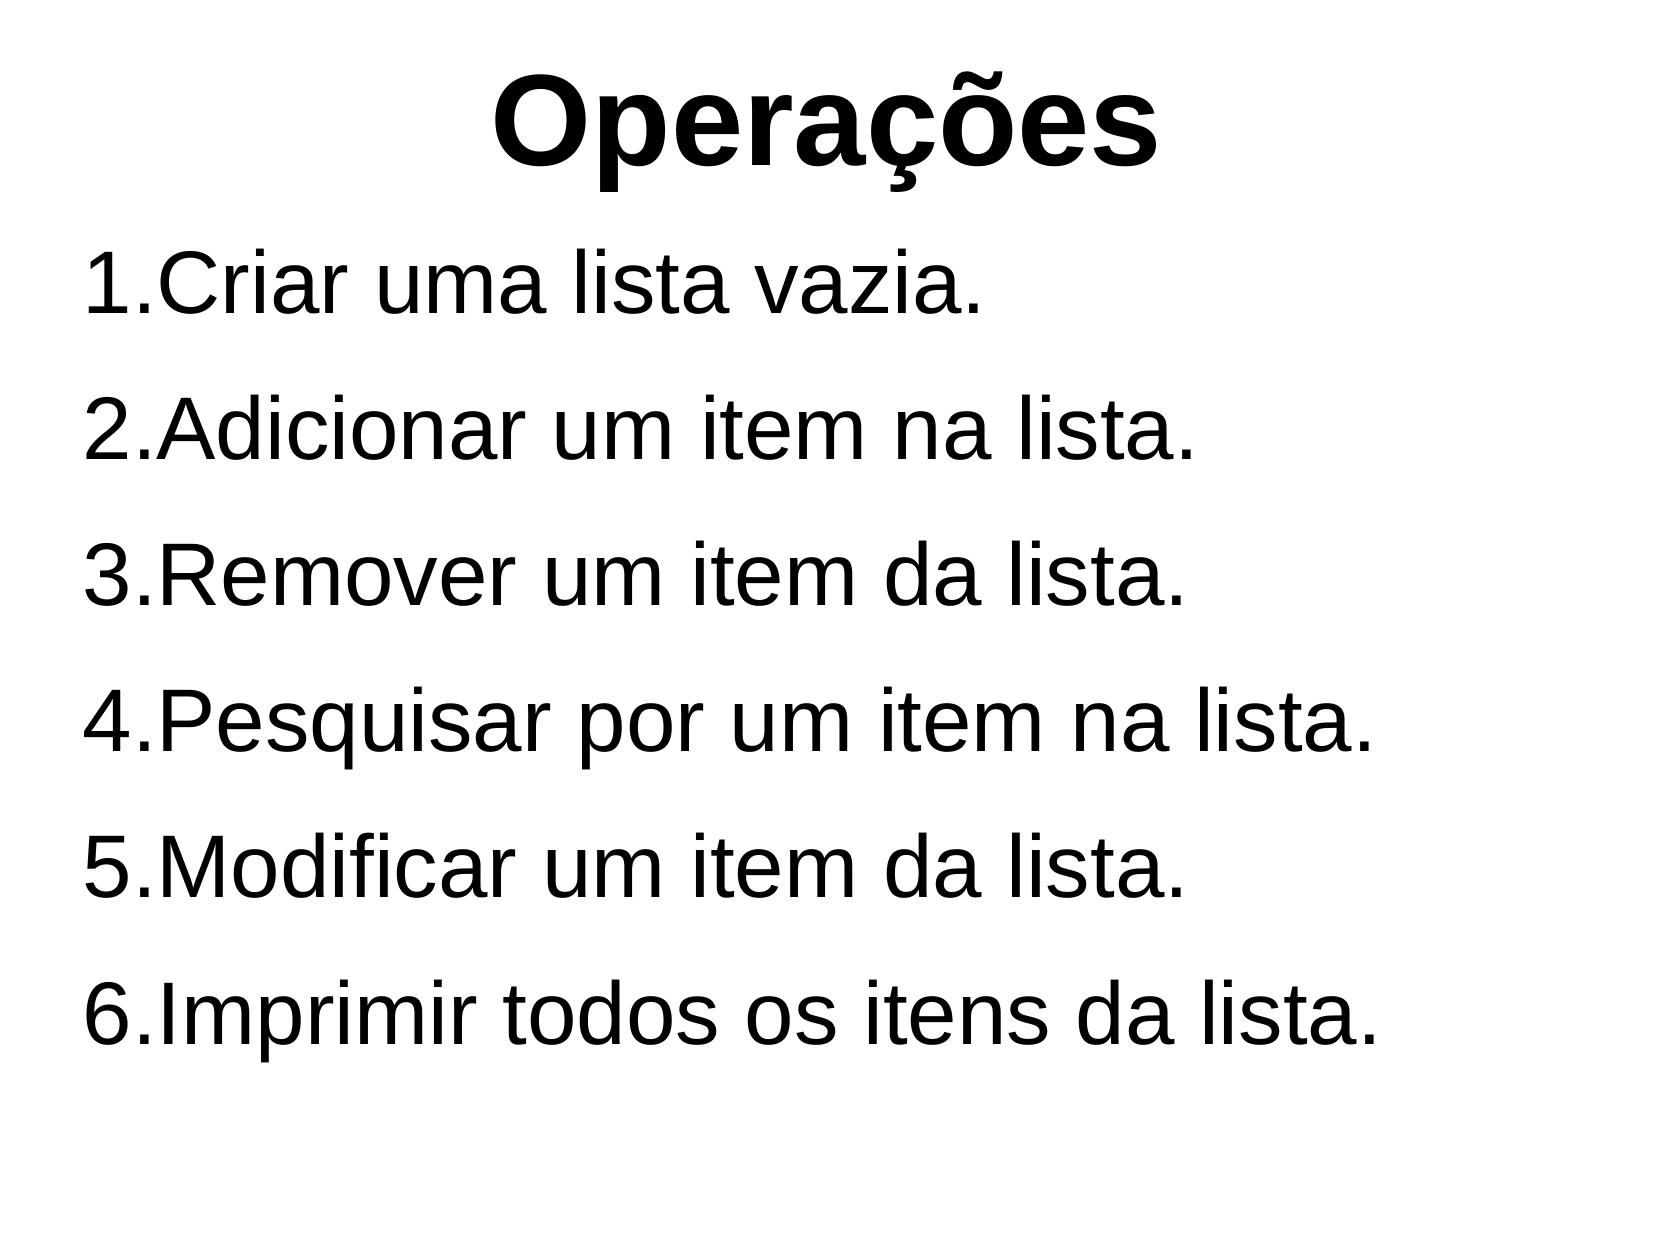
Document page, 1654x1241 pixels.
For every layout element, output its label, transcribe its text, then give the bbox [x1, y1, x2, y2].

text_box Operações [618, 107, 646, 154]
text_box Operações [83, 35, 1571, 189]
text_box Criar uma lista vazia. Adicionar um item na lista. Remover um item da lista. Pesquisar por um item na lista. Modificar um item da lista. Imprimir todos os itens da lista. [47, 224, 1618, 1157]
